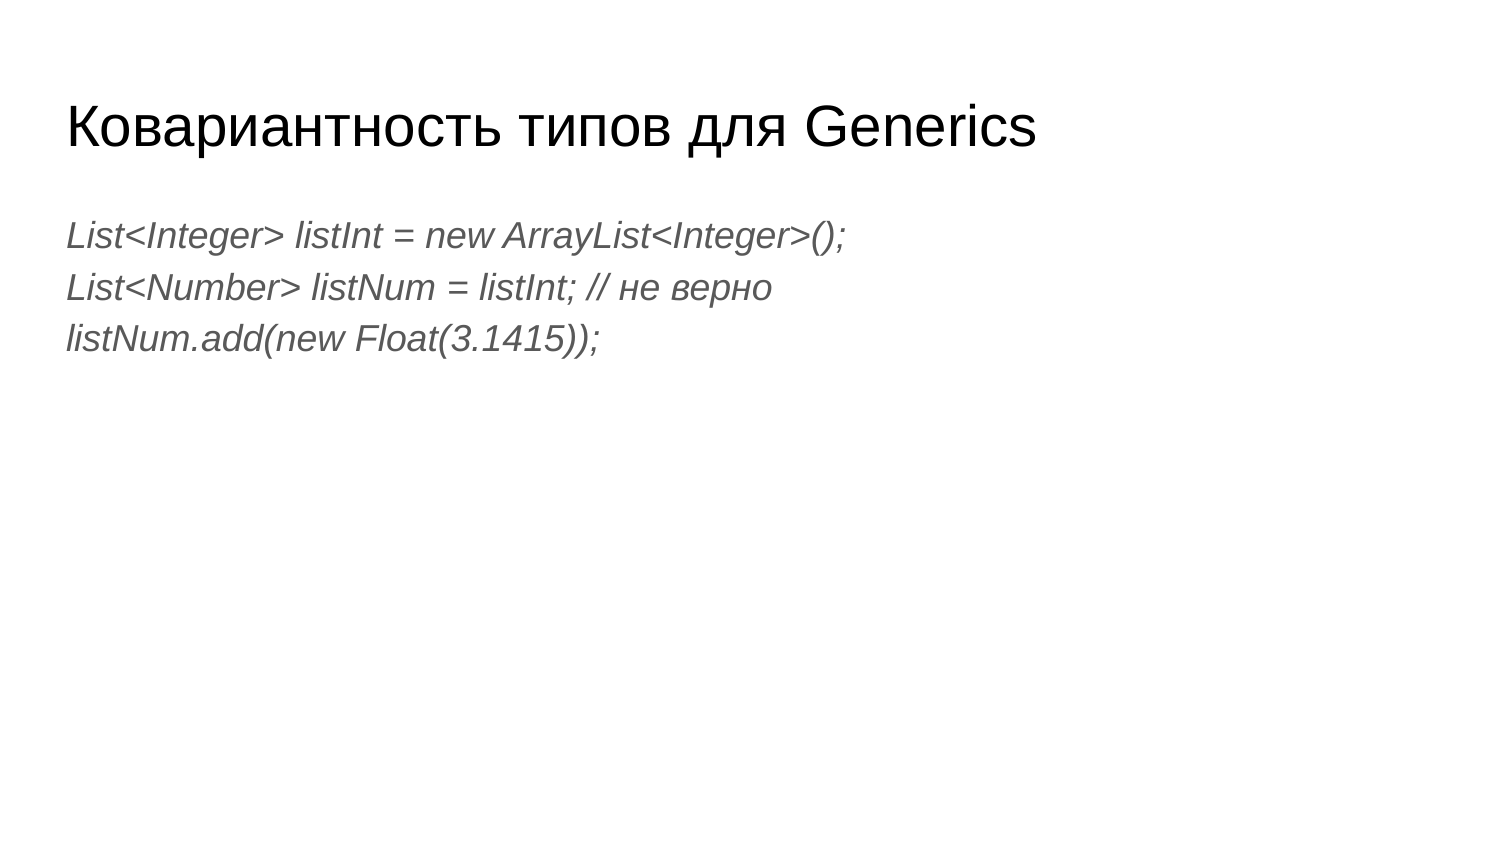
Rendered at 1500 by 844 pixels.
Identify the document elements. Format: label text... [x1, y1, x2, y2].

list List<Integer> listInt = new ArrayList<Integer>(); List<Number> listNum = listInt; // не верно listNum.add(new Float(3.1415)); [51, 189, 1172, 750]
title Ковариантность типов для Generics [51, 72, 1449, 167]
